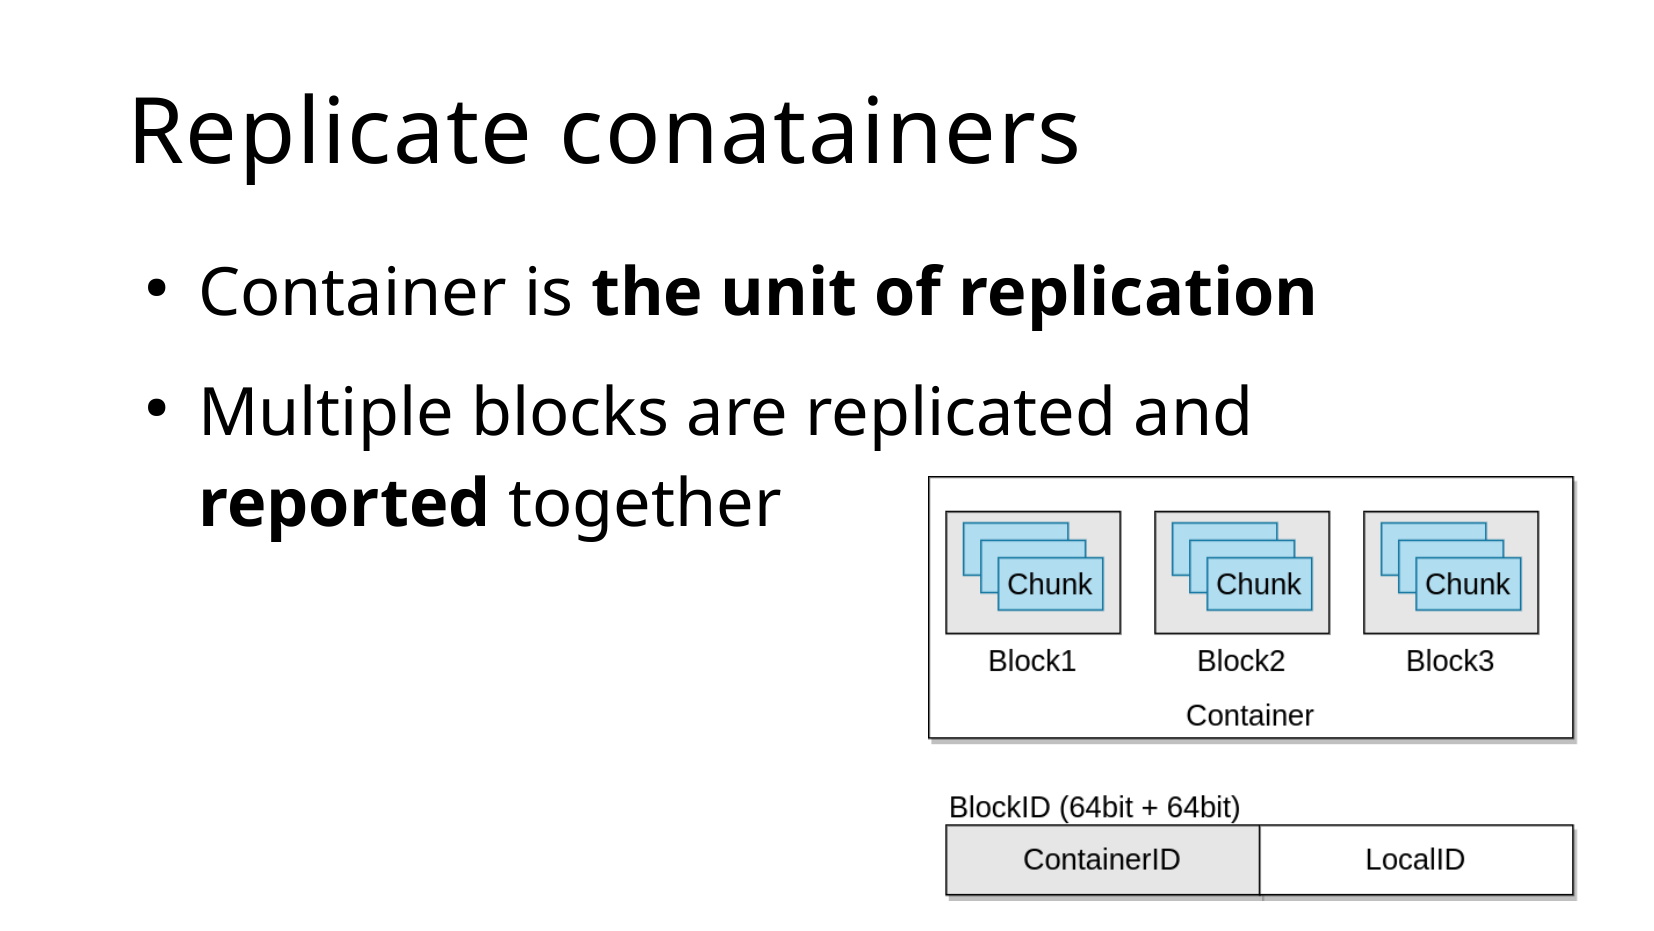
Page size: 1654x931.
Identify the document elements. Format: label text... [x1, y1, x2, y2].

picture [928, 476, 1578, 901]
list Container is the unit of replication Multiple blocks are replicated and reported together [127, 244, 1527, 784]
title Replicate conatainers [127, 69, 1654, 187]
